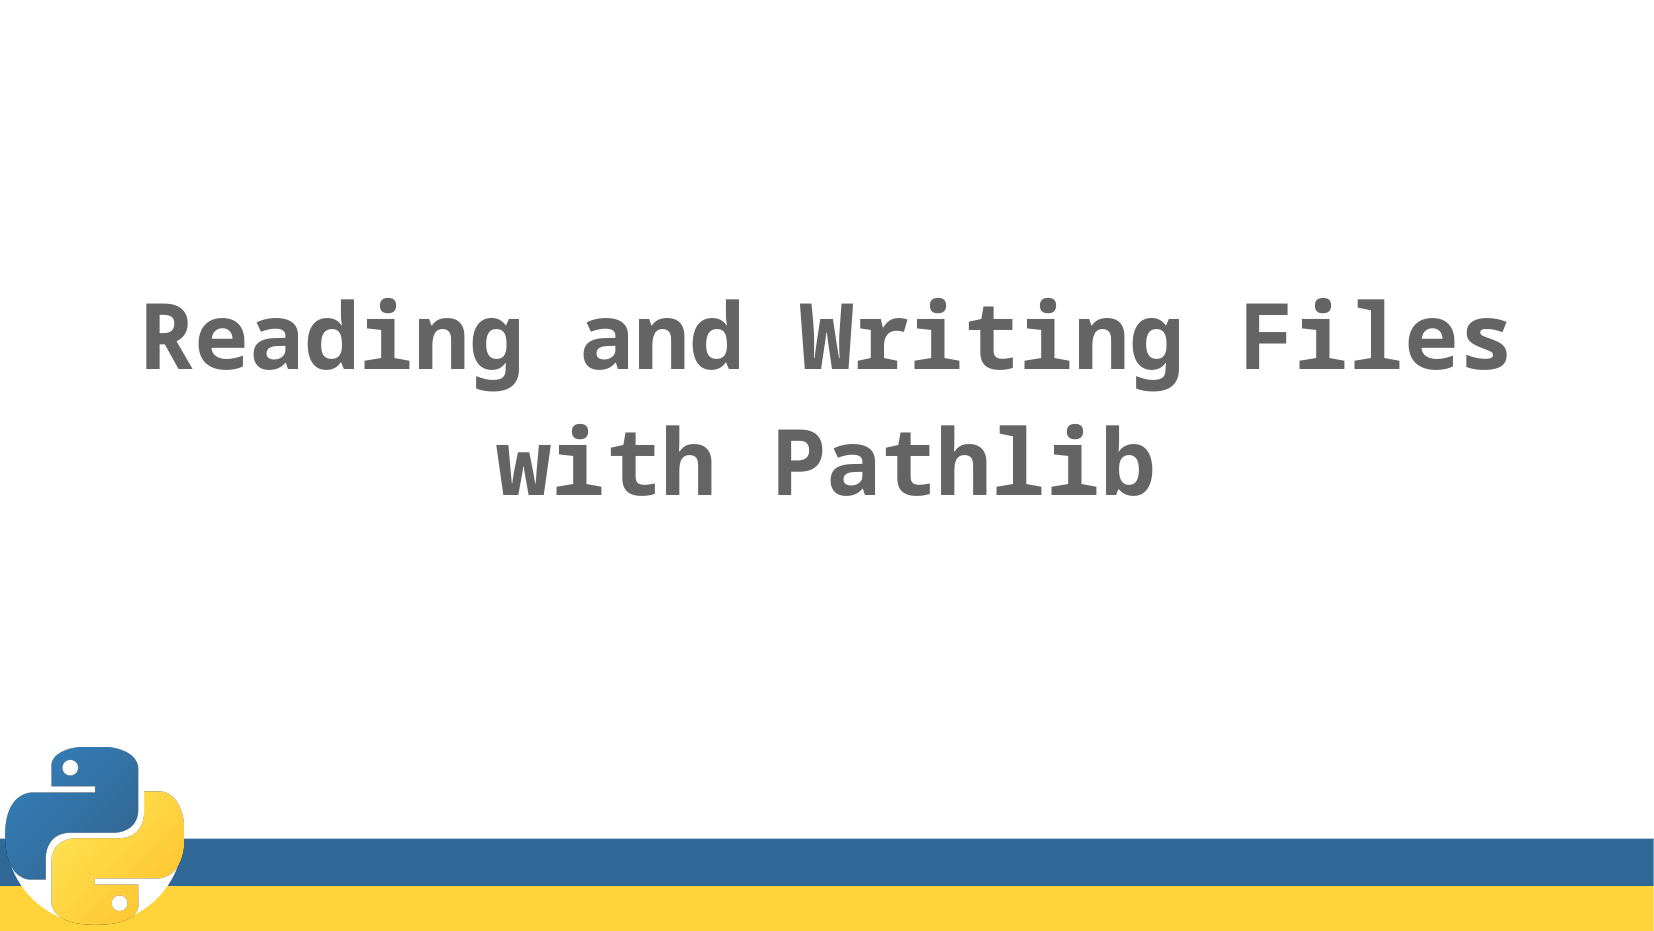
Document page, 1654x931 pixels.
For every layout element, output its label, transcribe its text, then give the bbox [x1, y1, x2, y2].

picture [5, 747, 184, 925]
subtitle Reading and Writing Files with Pathlib [82, 37, 1571, 757]
